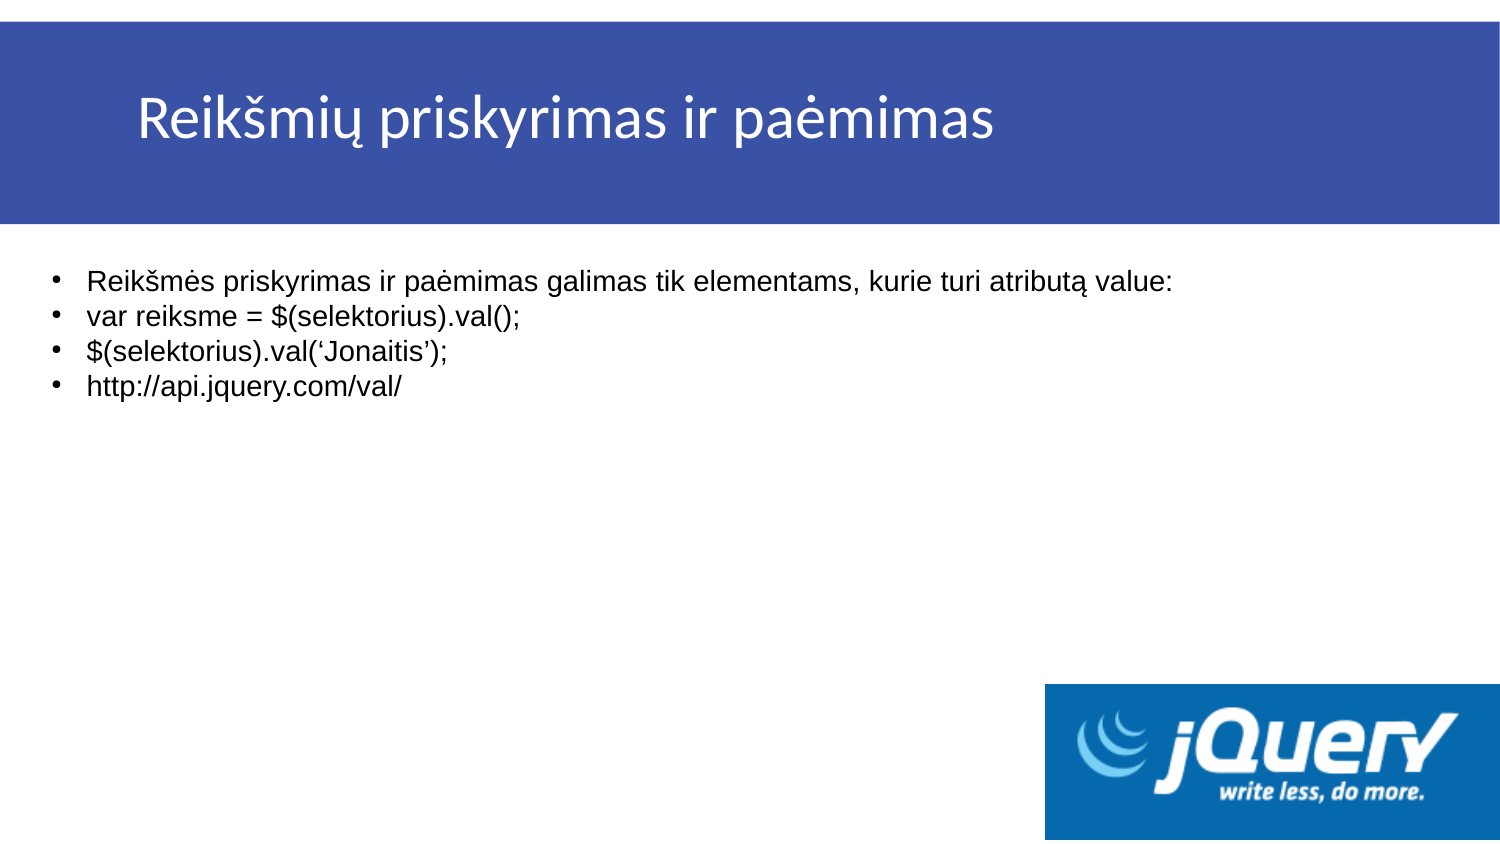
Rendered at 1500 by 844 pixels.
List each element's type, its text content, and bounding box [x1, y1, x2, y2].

text_box Reikšmės priskyrimas ir paėmimas galimas tik elementams, kurie turi atributą value: var reiksme = $(selektorius).val(); $(selektorius).val(‘Jonaitis’); http://api.jquery.com/val/ [36, 247, 1389, 789]
title Reikšmių priskyrimas ir paėmimas [122, 72, 1500, 167]
picture [1045, 684, 1500, 840]
